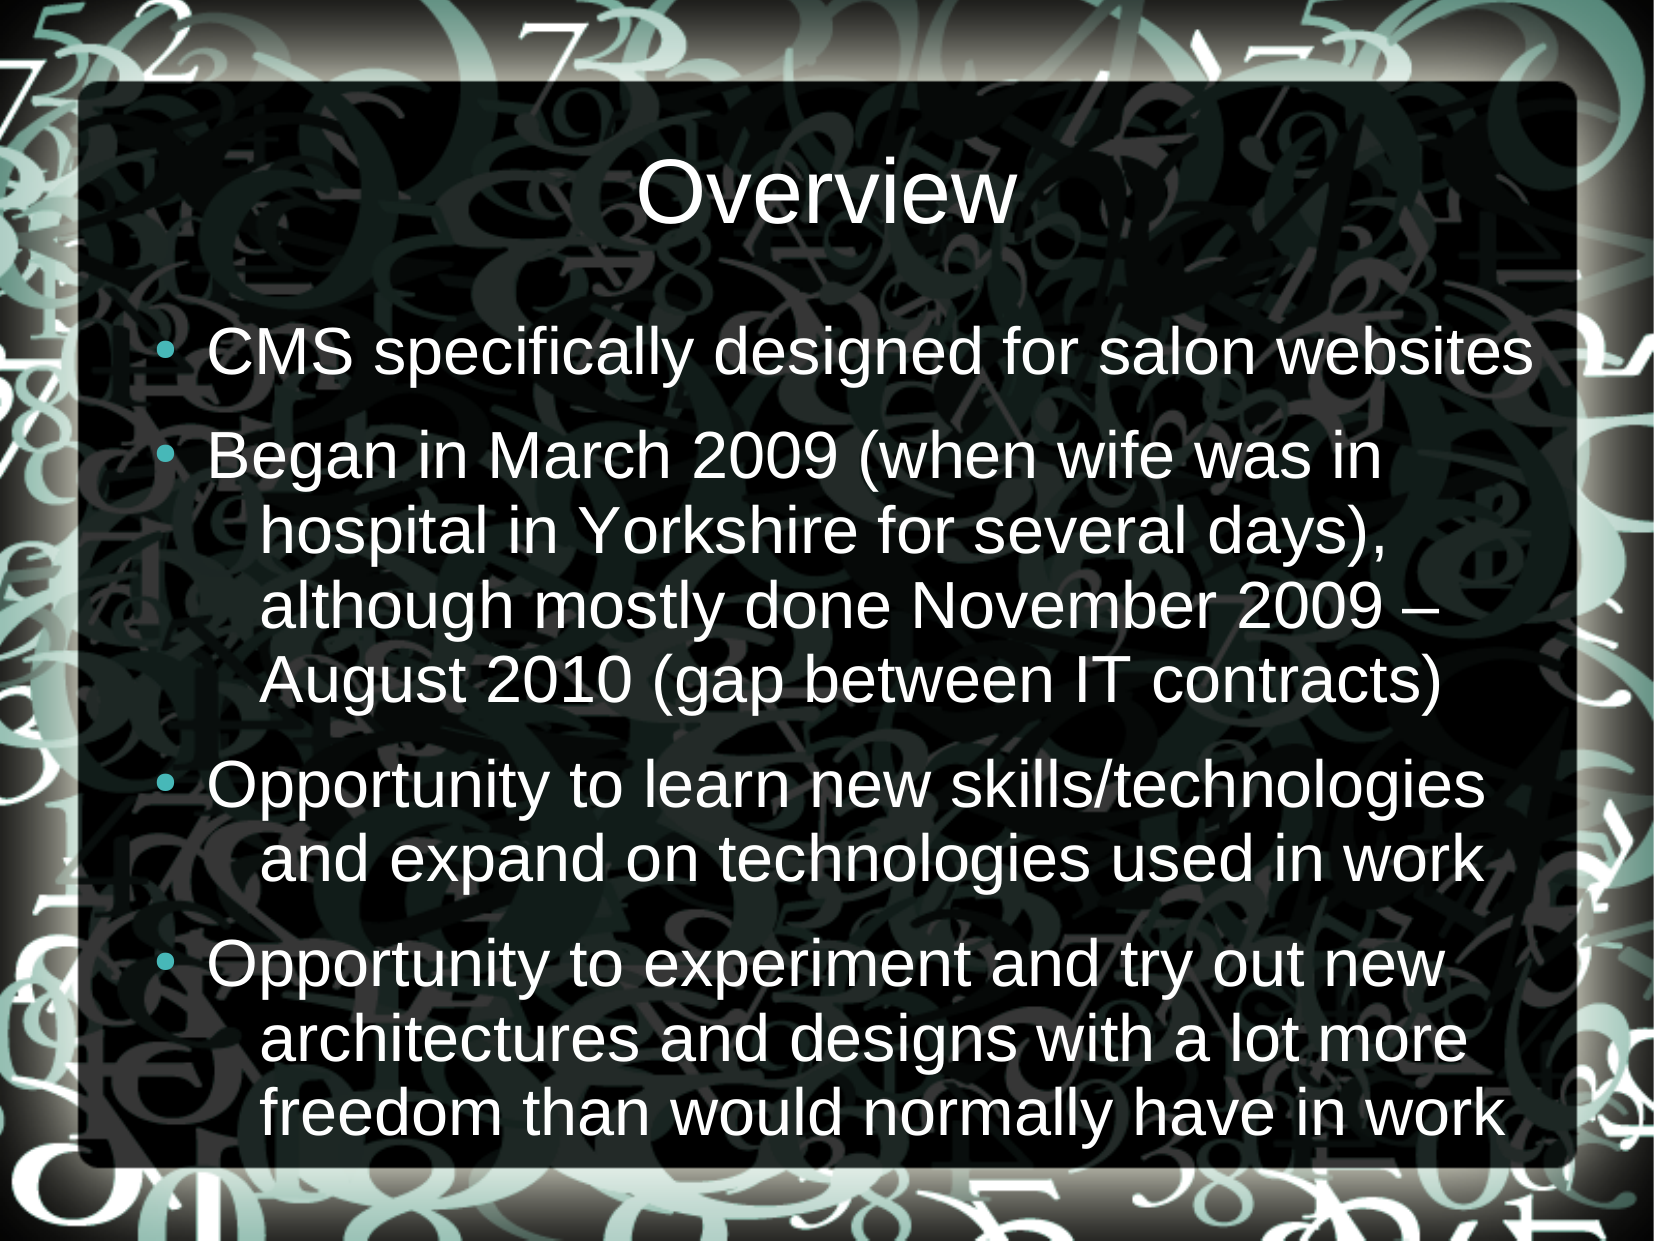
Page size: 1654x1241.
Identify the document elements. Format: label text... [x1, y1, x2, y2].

list CMS specifically designed for salon websites Began in March 2009 (when wife was in hospital in Yorkshire for several days), although mostly done November 2009 – August 2010 (gap between IT contracts) Opportunity to learn new skills/technologies and expand on technologies used in work Opportunity to experiment and try out new architectures and designs with a lot more freedom than would normally have in work [118, 313, 1542, 1148]
picture [0, 0, 1654, 1241]
title Overview [82, 88, 1571, 296]
